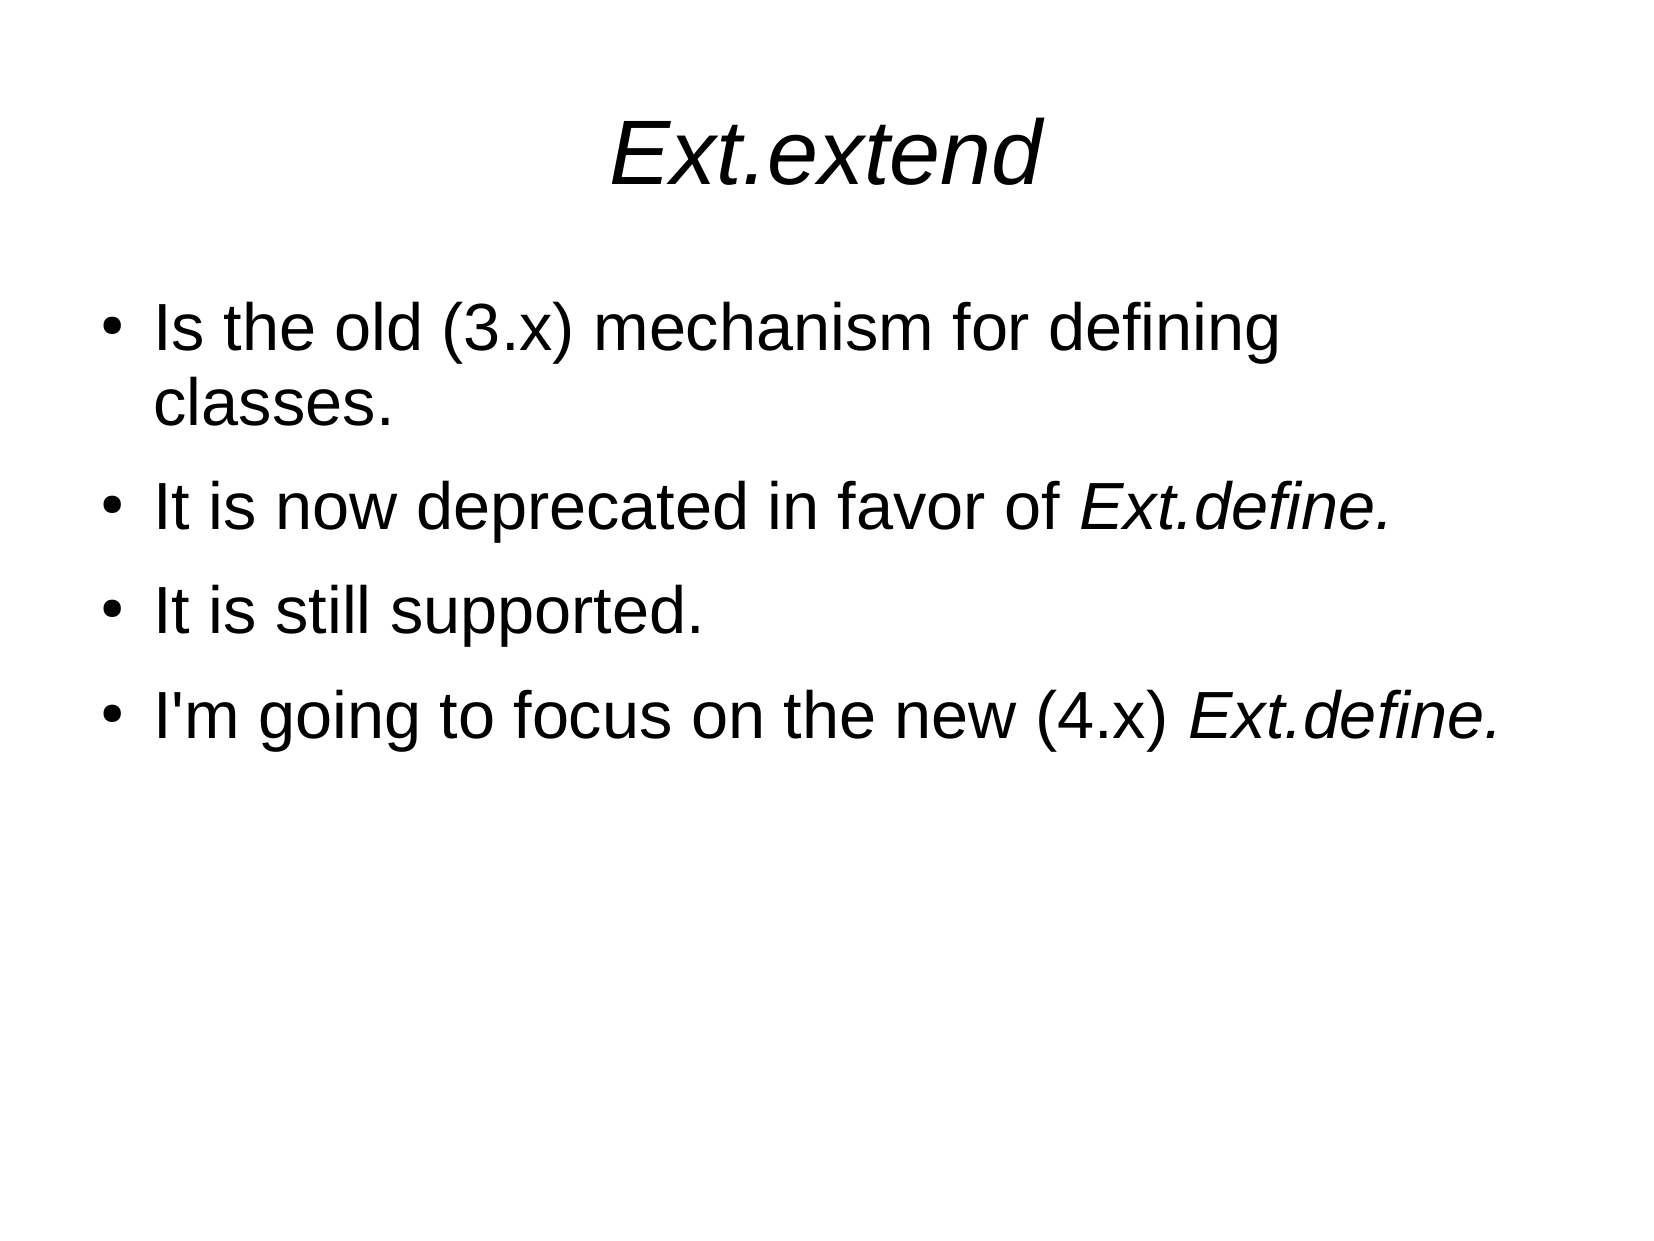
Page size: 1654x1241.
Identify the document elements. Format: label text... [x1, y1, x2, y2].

title Ext.extend [82, 49, 1571, 257]
list Is the old (3.x) mechanism for defining classes. It is now deprecated in favor of Ext.define. It is still supported. I'm going to focus on the new (4.x) Ext.define. [82, 290, 1538, 1010]
